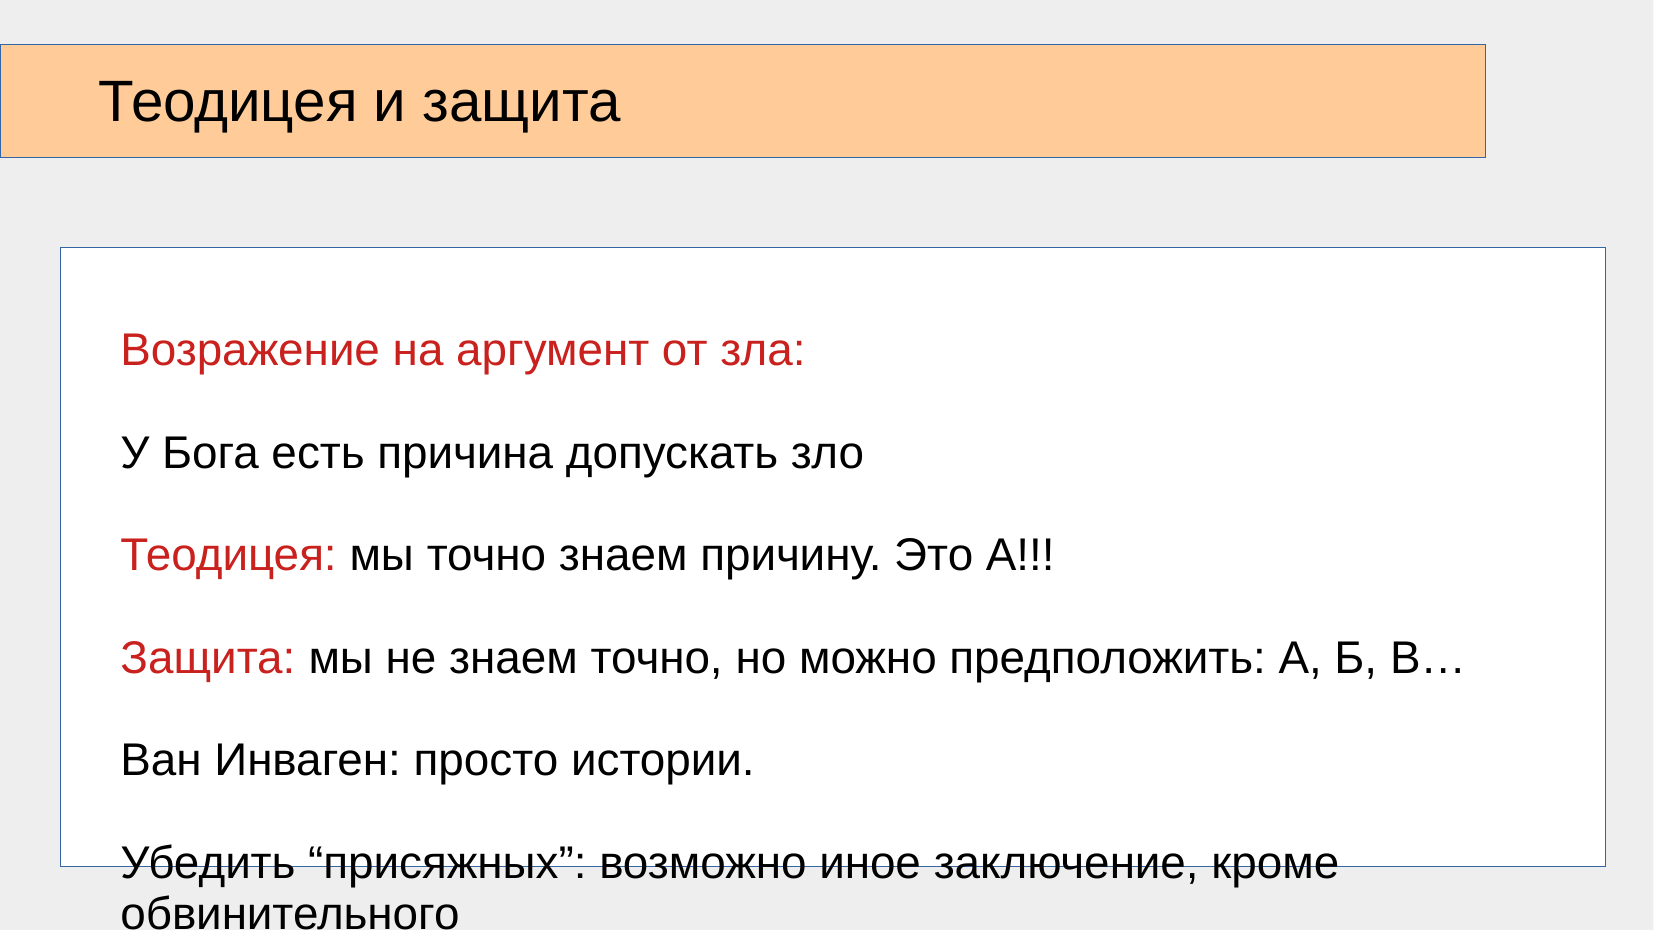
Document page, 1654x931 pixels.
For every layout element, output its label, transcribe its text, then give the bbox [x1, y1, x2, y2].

subtitle Возражение на аргумент от зла: У Бога есть причина допускать зло Теодицея: мы точно знаем причину. Это А!!! Защита: мы не знаем точно, но можно предположить: А, Б, В… Ван Инваген: просто истории. Убедить “присяжных”: возможно иное заключение, кроме обвинительного [120, 324, 1501, 931]
text_box Теодицея и защита [0, 44, 1486, 158]
text_box [60, 247, 1606, 867]
